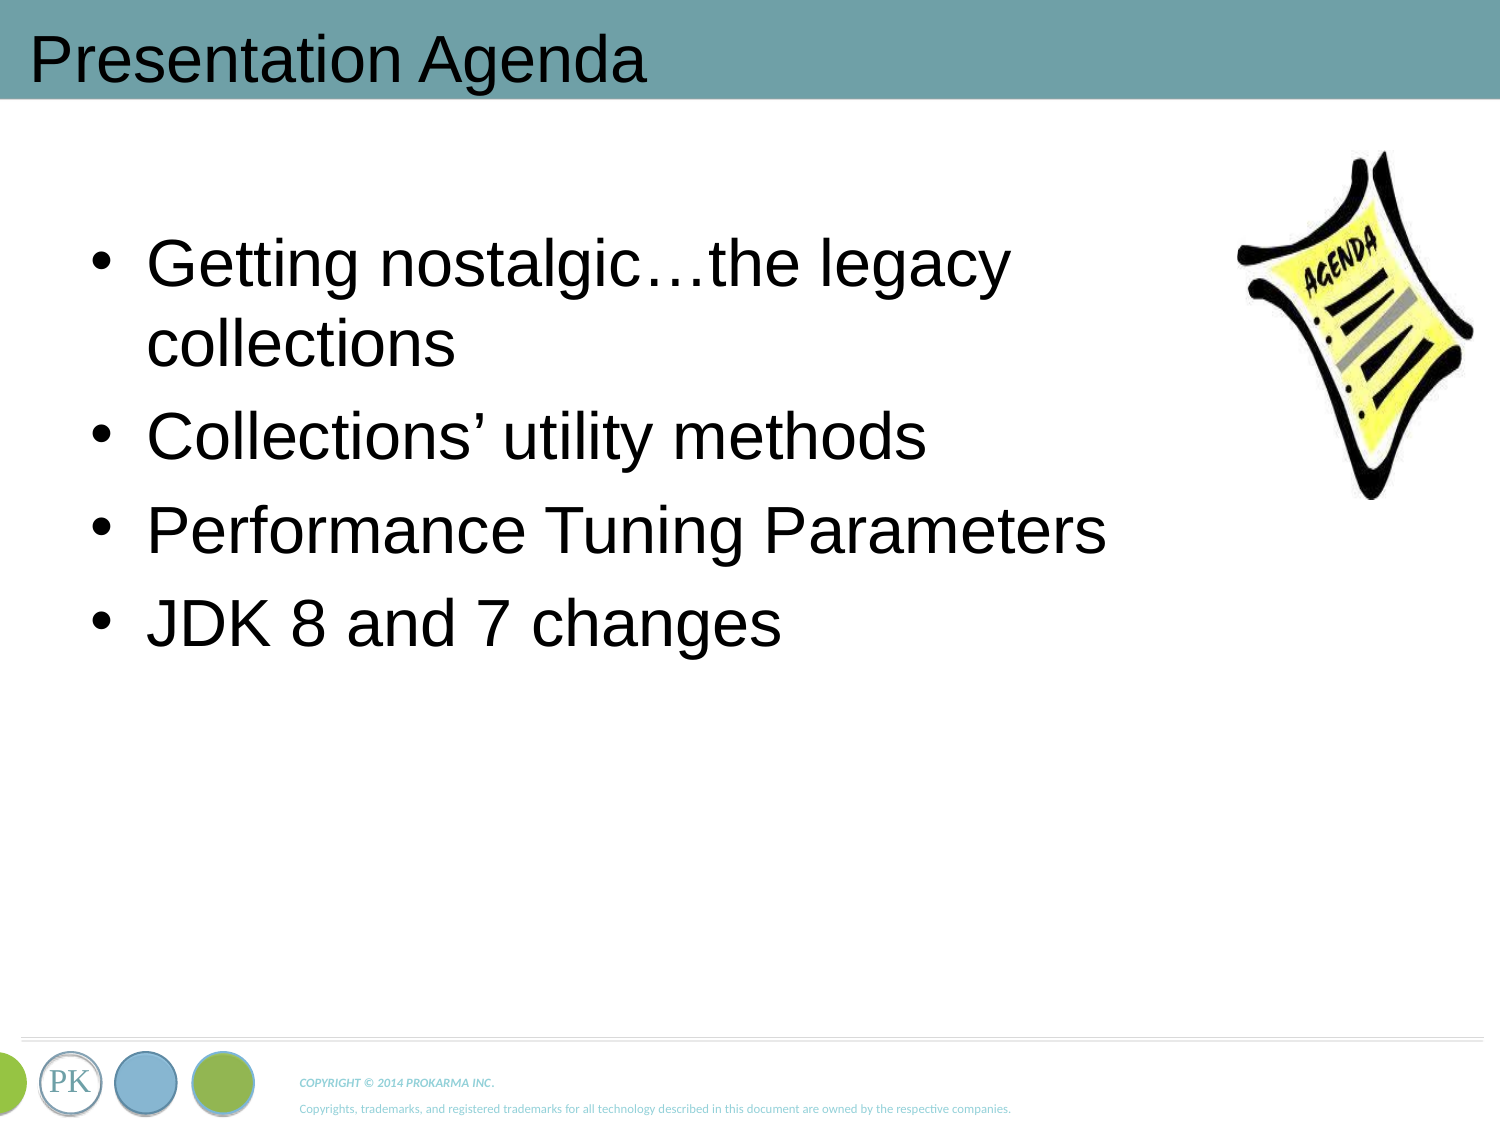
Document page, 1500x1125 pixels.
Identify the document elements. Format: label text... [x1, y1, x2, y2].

text_box Getting nostalgic…the legacy collections Collections’ utility methods Performance Tuning Parameters JDK 8 and 7 changes [75, 212, 1216, 751]
text_box Presentation Agenda [15, 15, 1441, 105]
text_box [1237, 149, 1475, 500]
